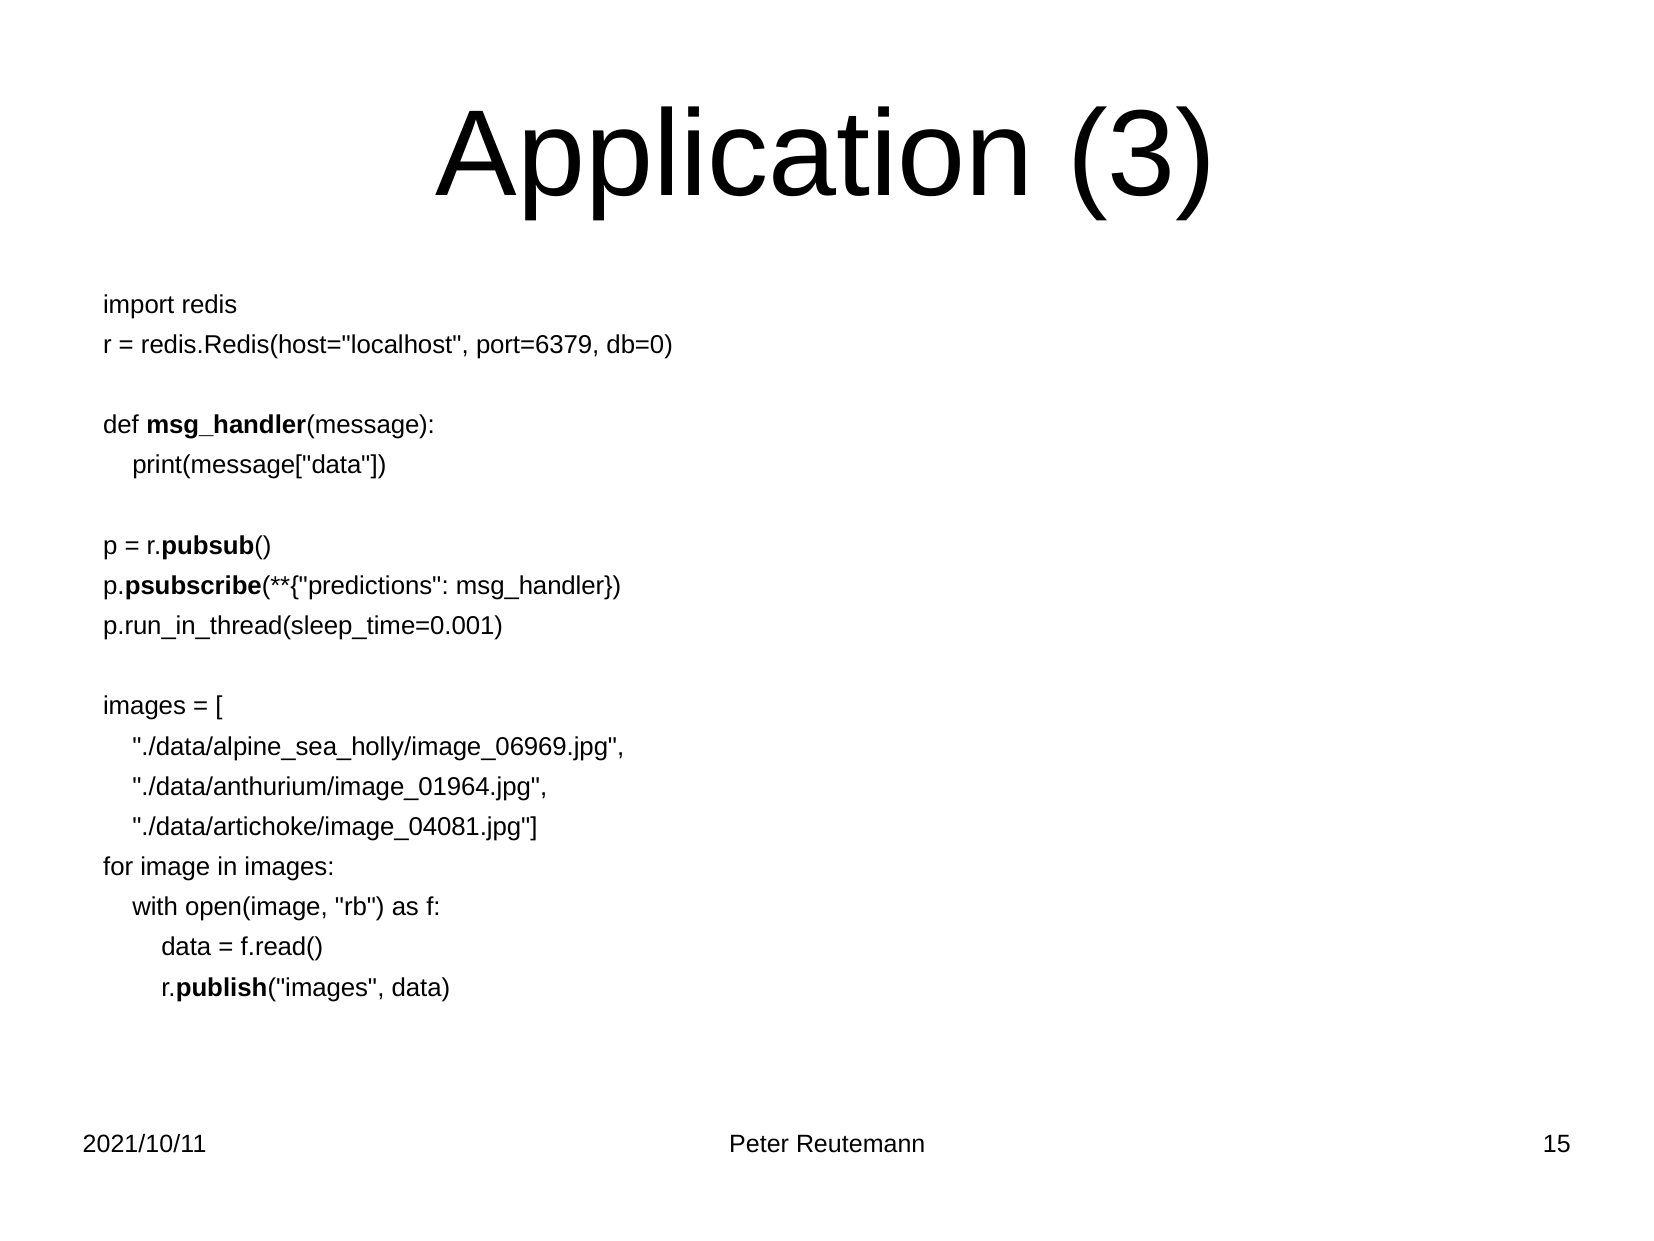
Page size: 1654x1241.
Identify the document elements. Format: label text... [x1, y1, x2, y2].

list import redis r = redis.Redis(host="localhost", port=6379, db=0) def msg_handler(message): print(message["data"]) p = r.pubsub() p.psubscribe(**{"predictions": msg_handler}) p.run_in_thread(sleep_time=0.001) images = [ "./data/alpine_sea_holly/image_06969.jpg", "./data/anthurium/image_01964.jpg", "./data/artichoke/image_04081.jpg"] for image in images: with open(image, "rb") as f: data = f.read() r.publish("images", data) [82, 290, 1571, 1010]
title Application (3) [82, 49, 1571, 257]
